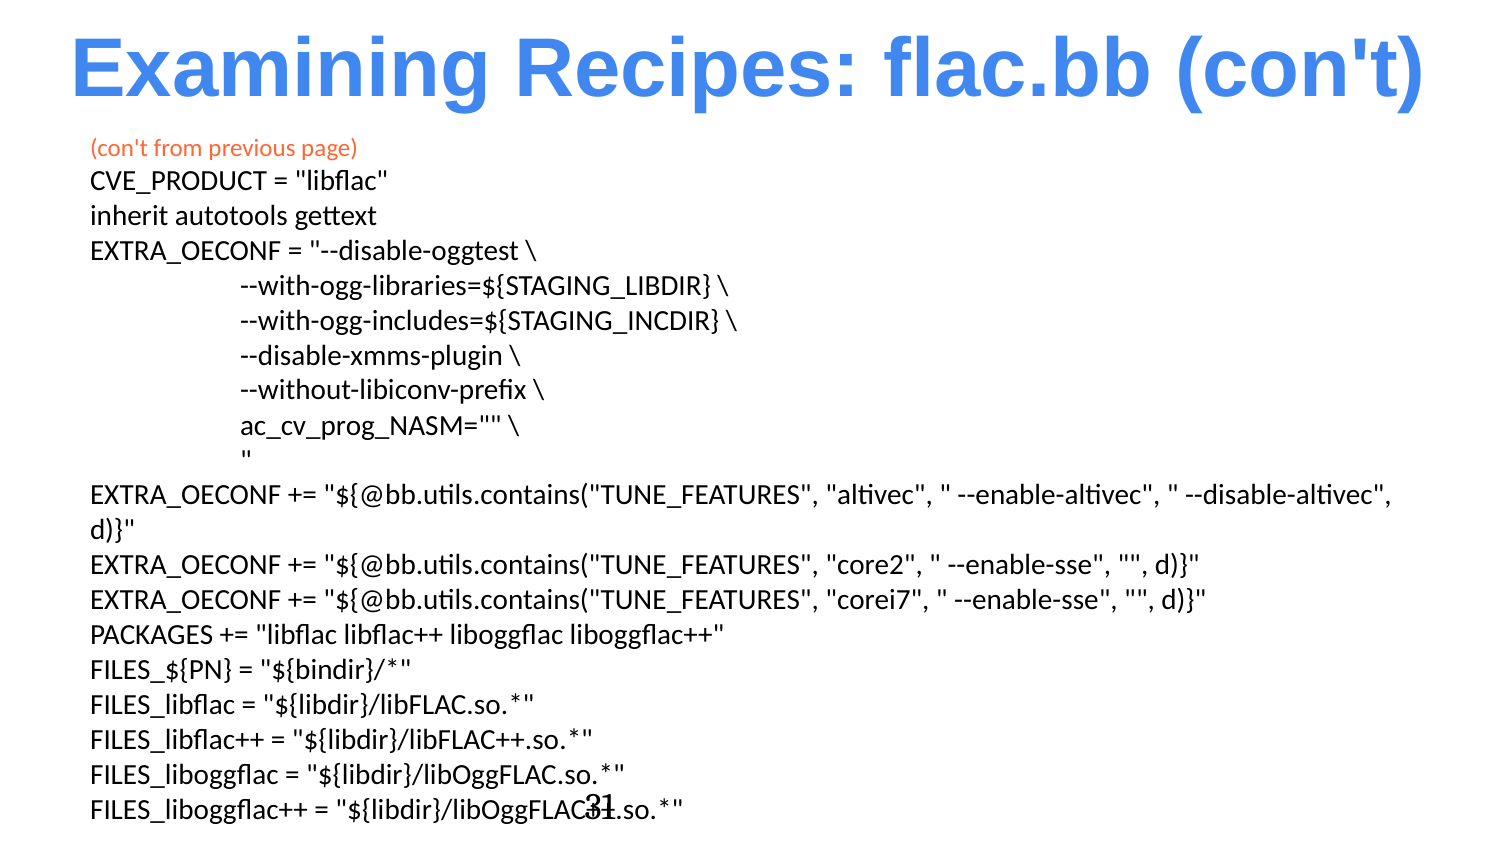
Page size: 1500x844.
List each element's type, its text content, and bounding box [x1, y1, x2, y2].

text_box Examining Recipes: flac.bb (con't) [42, 10, 1455, 115]
text_box <number> [475, 782, 631, 827]
text_box (con't from previous page) CVE_PRODUCT = "libflac" inherit autotools gettext EXTRA_OECONF = "--disable-oggtest \ --with-ogg-libraries=${STAGING_LIBDIR} \ --with-ogg-includes=${STAGING_INCDIR} \ --disable-xmms-plugin \ --without-libiconv-prefix \ ac_cv_prog_NASM="" \ " EXTRA_OECONF += "${@bb.utils.contains("TUNE_FEATURES", "altivec", " --enable-altivec", " --disable-altivec", d)}" EXTRA_OECONF += "${@bb.utils.contains("TUNE_FEATURES", "core2", " --enable-sse", "", d)}" EXTRA_OECONF += "${@bb.utils.contains("TUNE_FEATURES", "corei7", " --enable-sse", "", d)}" PACKAGES += "libflac libflac++ liboggflac liboggflac++" FILES_${PN} = "${bindir}/*" FILES_libflac = "${libdir}/libFLAC.so.*" FILES_libflac++ = "${libdir}/libFLAC++.so.*" FILES_liboggflac = "${libdir}/libOggFLAC.so.*" FILES_liboggflac++ = "${libdir}/libOggFLAC++.so.*" [74, 123, 1440, 818]
